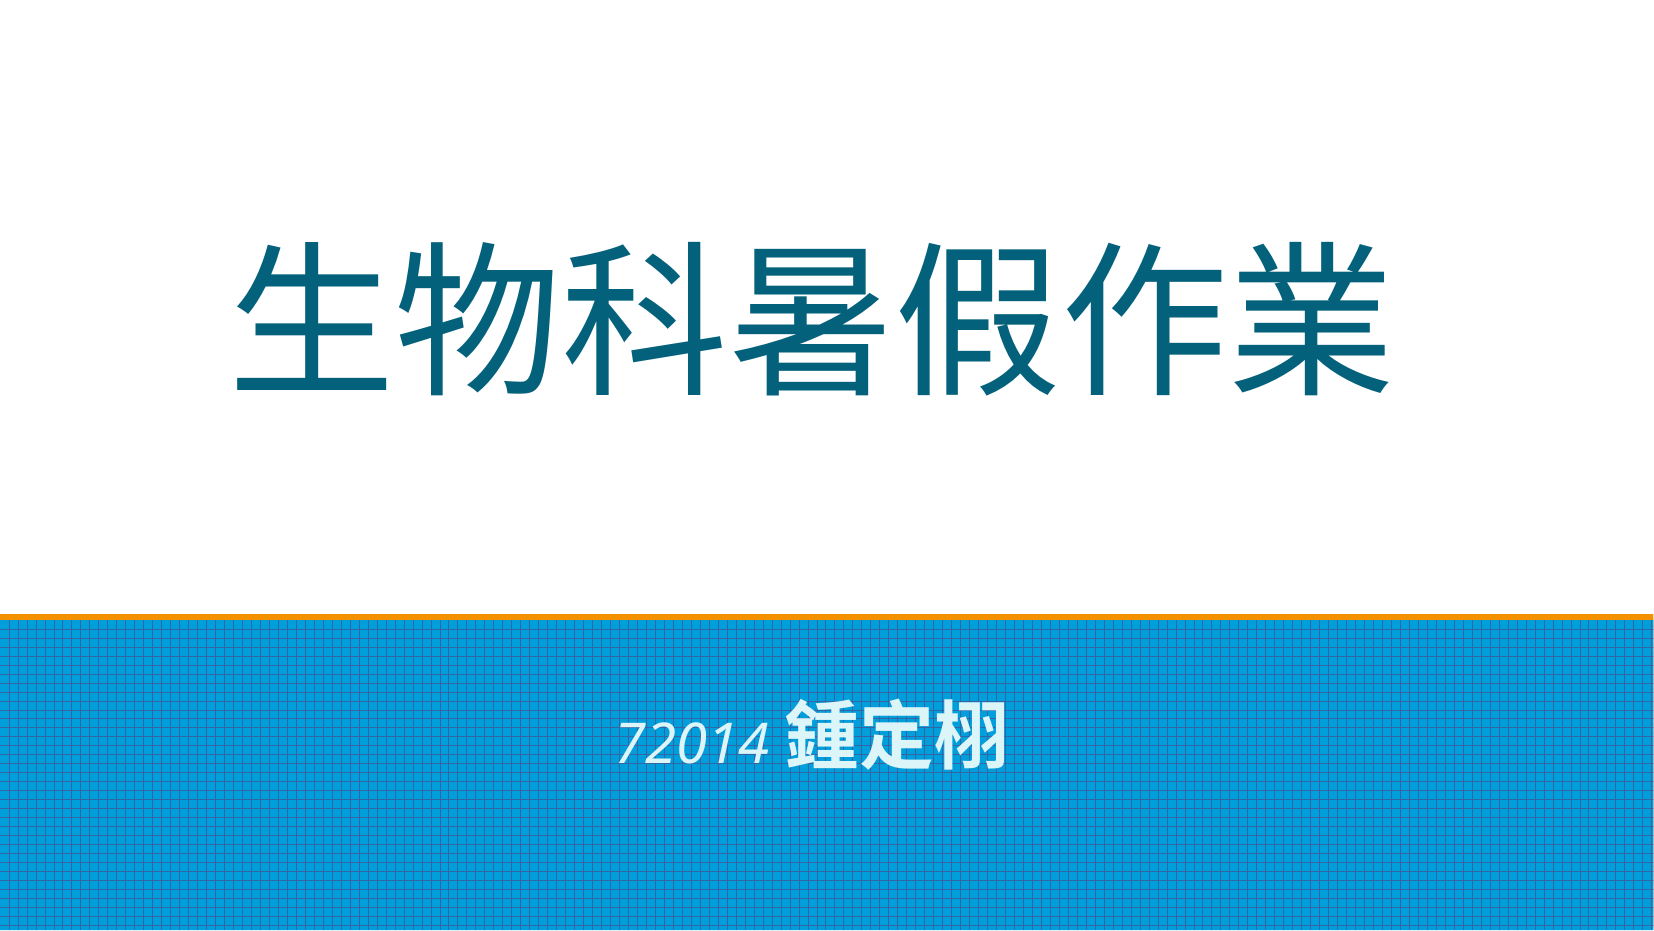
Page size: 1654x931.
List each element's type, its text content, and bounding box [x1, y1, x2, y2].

subtitle 72014鍾定栩 [73, 634, 1551, 827]
title 生物科暑假作業 [73, 44, 1551, 576]
